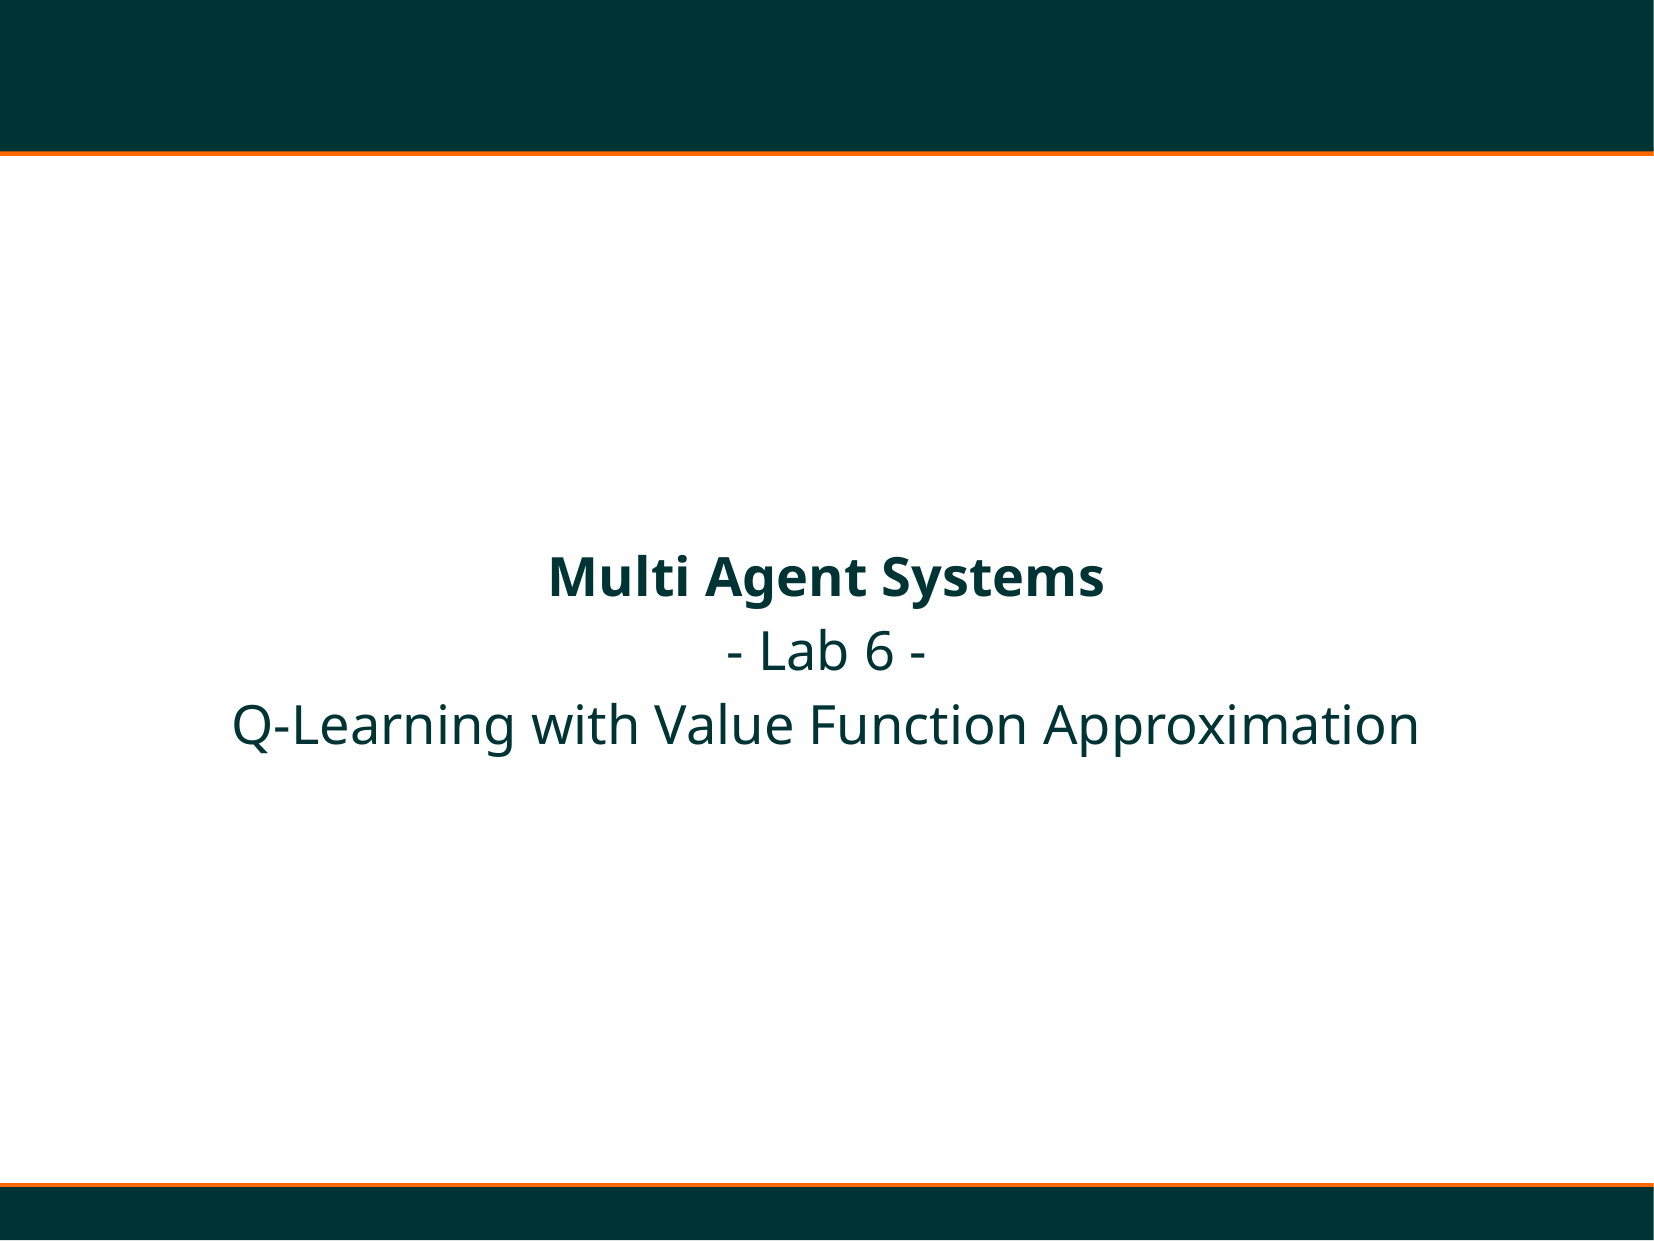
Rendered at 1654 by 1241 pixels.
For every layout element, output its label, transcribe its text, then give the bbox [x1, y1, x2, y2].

subtitle Multi Agent Systems - Lab 6 - Q-Learning with Value Function Approximation [82, 290, 1571, 1010]
